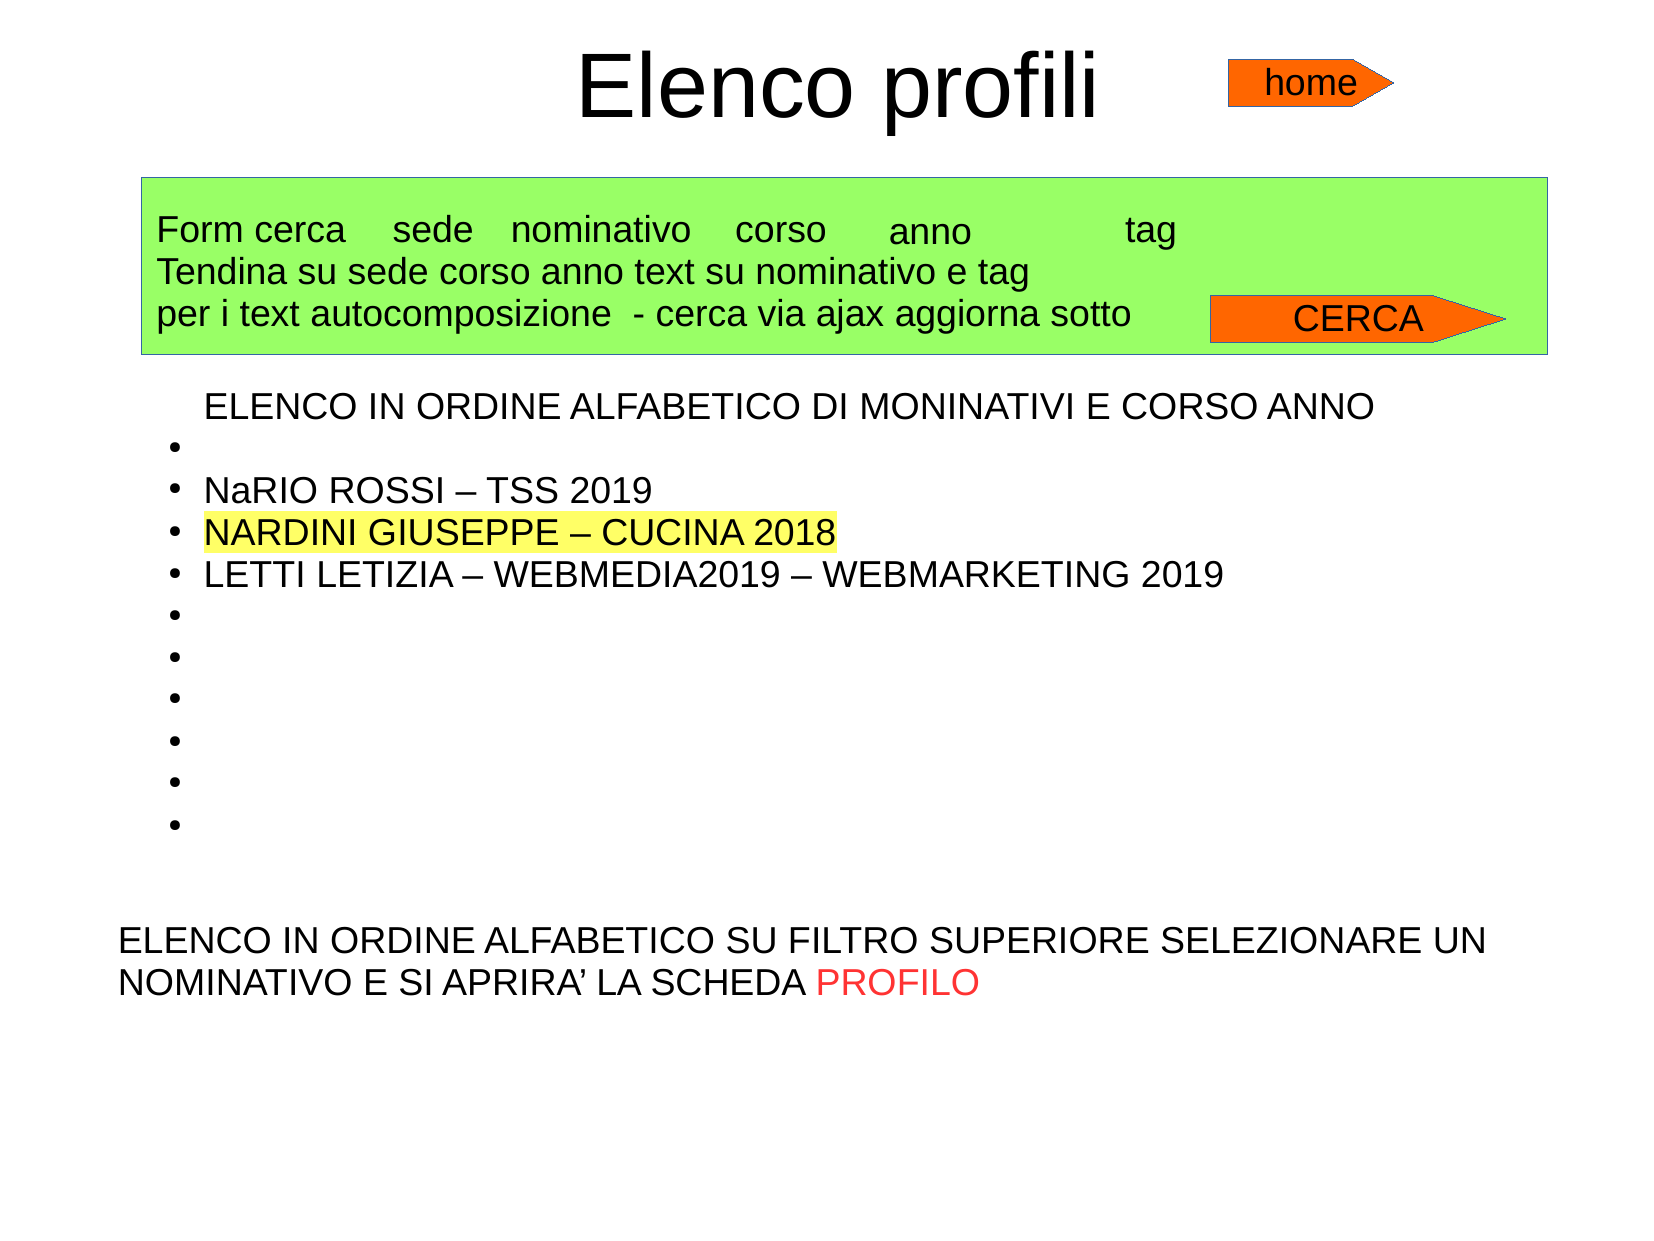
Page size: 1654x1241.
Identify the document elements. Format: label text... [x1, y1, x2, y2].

text_box [141, 177, 1548, 355]
text_box anno [874, 203, 1099, 260]
title Elenco profili [94, 17, 1583, 154]
text_box ELENCO IN ORDINE ALFABETICO DI MONINATIVI E CORSO ANNO NaRIO ROSSI – TSS 2019 NARDINI GIUSEPPE – CUCINA 2018 LETTI LETIZIA – WEBMEDIA2019 – WEBMARKETING 2019 [153, 377, 1548, 855]
text_box home [1228, 59, 1394, 107]
text_box Form cerca Tendina su sede corso anno text su nominativo e tag per i text autocomposizione - cerca via ajax aggiorna sotto [141, 200, 1430, 342]
text_box ELENCO IN ORDINE ALFABETICO SU FILTRO SUPERIORE SELEZIONARE UN NOMINATIVO E SI APRIRA’ LA SCHEDA PROFILO [103, 911, 1583, 1182]
text_box CERCA [1210, 295, 1506, 343]
text_box nominativo [520, 200, 720, 258]
text_box tag [1110, 200, 1335, 258]
text_box corso [720, 200, 898, 258]
text_box sede [377, 200, 520, 258]
